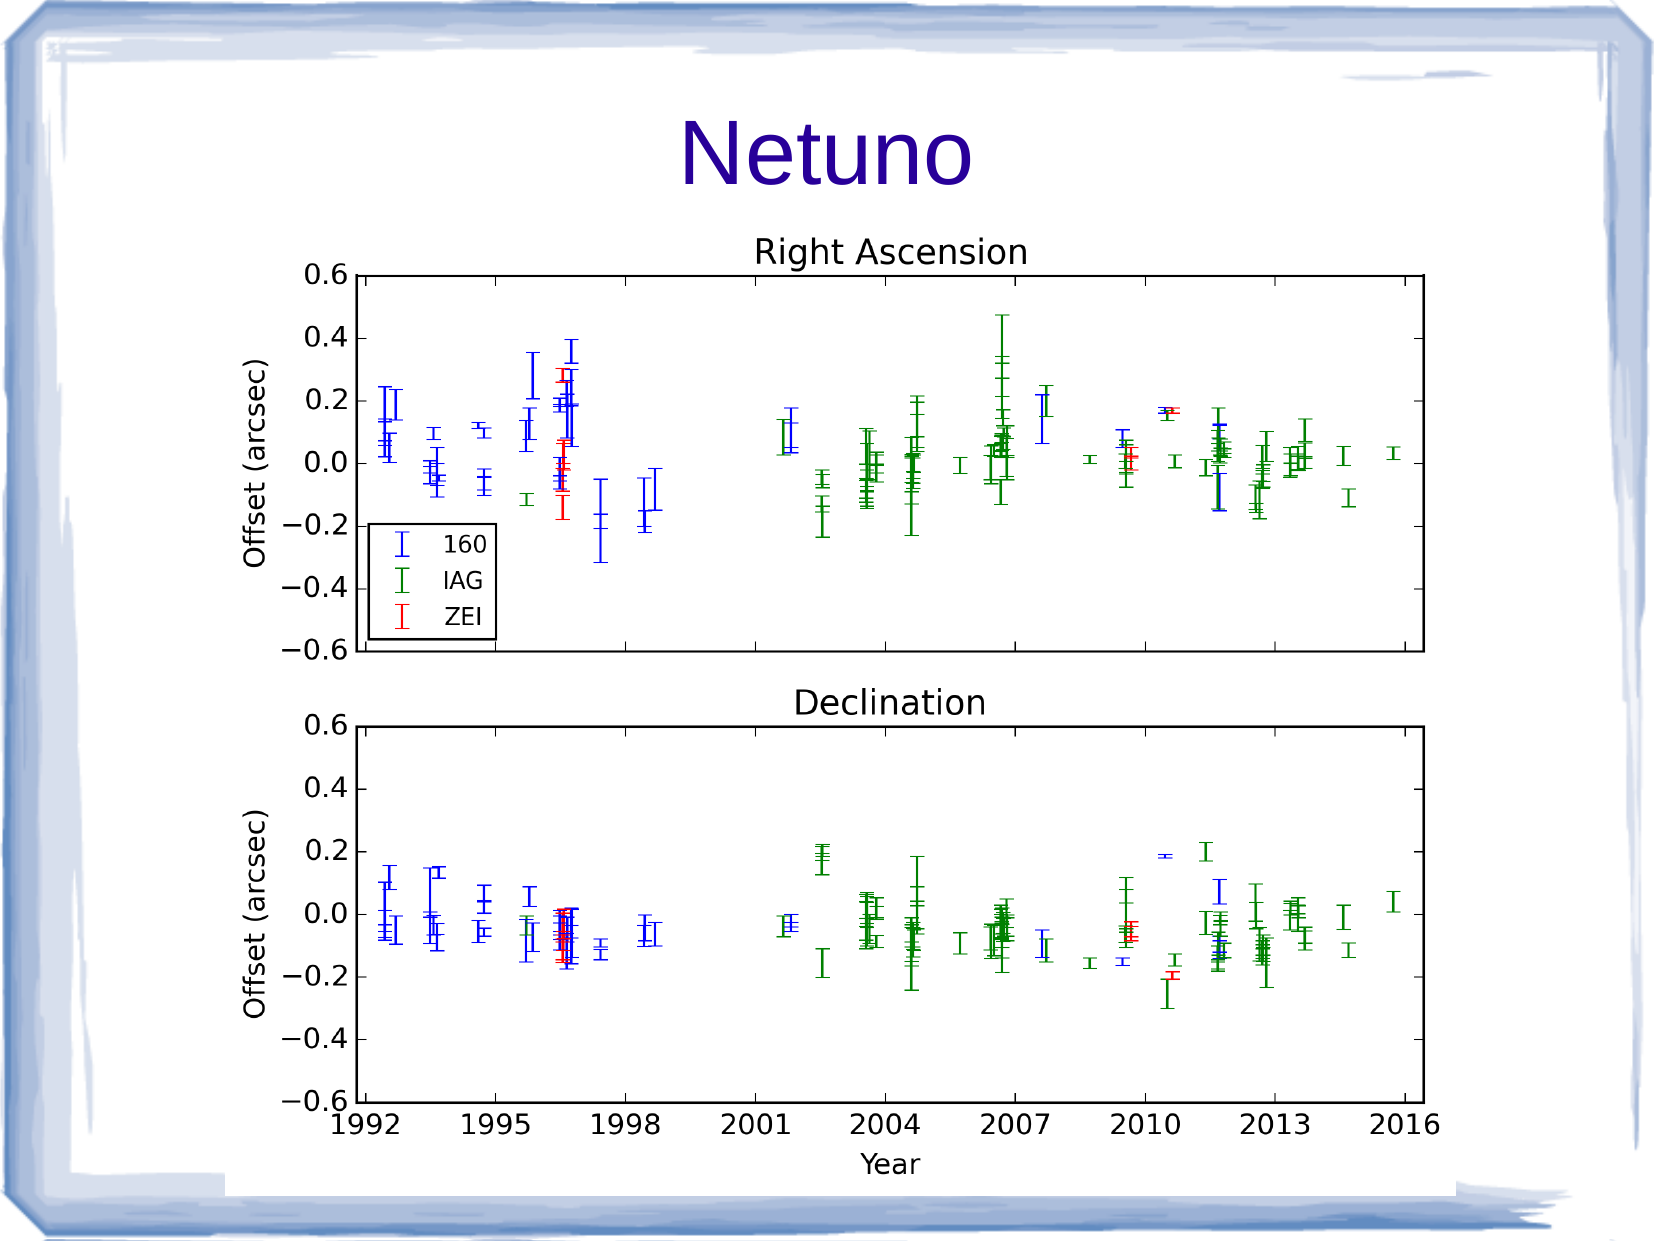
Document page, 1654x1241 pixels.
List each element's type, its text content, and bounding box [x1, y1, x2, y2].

title Netuno [82, 49, 1571, 257]
picture [0, 0, 1654, 1241]
